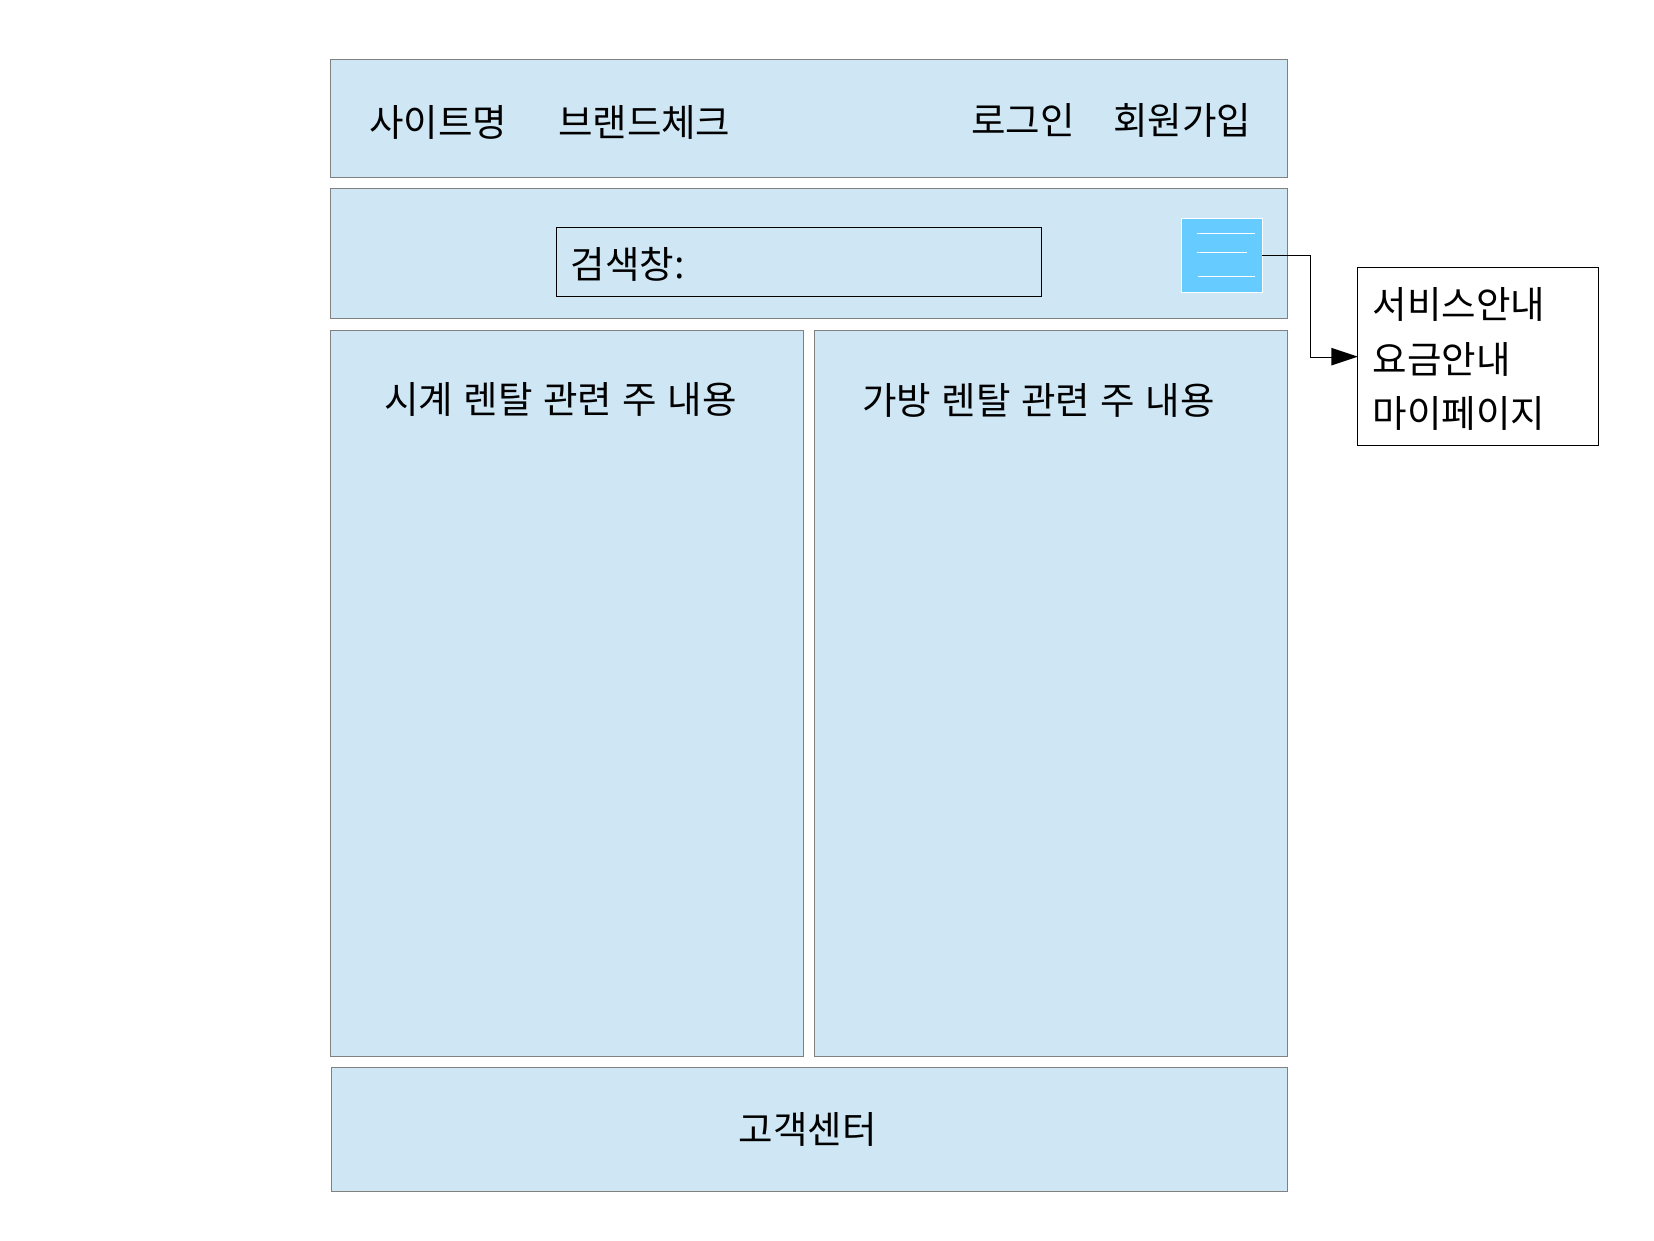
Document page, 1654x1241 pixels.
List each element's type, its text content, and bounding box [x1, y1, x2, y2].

text_box 시계 렌탈 관련 주 내용 [369, 362, 788, 421]
text_box 고객센터 [724, 1093, 908, 1163]
text_box 사이트명 [354, 85, 543, 143]
text_box [814, 330, 1288, 1057]
text_box 회원가입 [1098, 83, 1288, 143]
text_box 검색창: [556, 227, 1042, 286]
text_box 가방 렌탈 관련 주 내용 [847, 364, 1280, 445]
text_box 브랜드체크 [543, 85, 768, 143]
text_box [330, 330, 804, 1057]
text_box [330, 59, 1288, 178]
text_box [330, 188, 1288, 319]
text_box 로그인 [956, 83, 1111, 142]
text_box [331, 1067, 1288, 1192]
text_box 서비스안내 요금안내 마이페이지 [1357, 267, 1599, 412]
